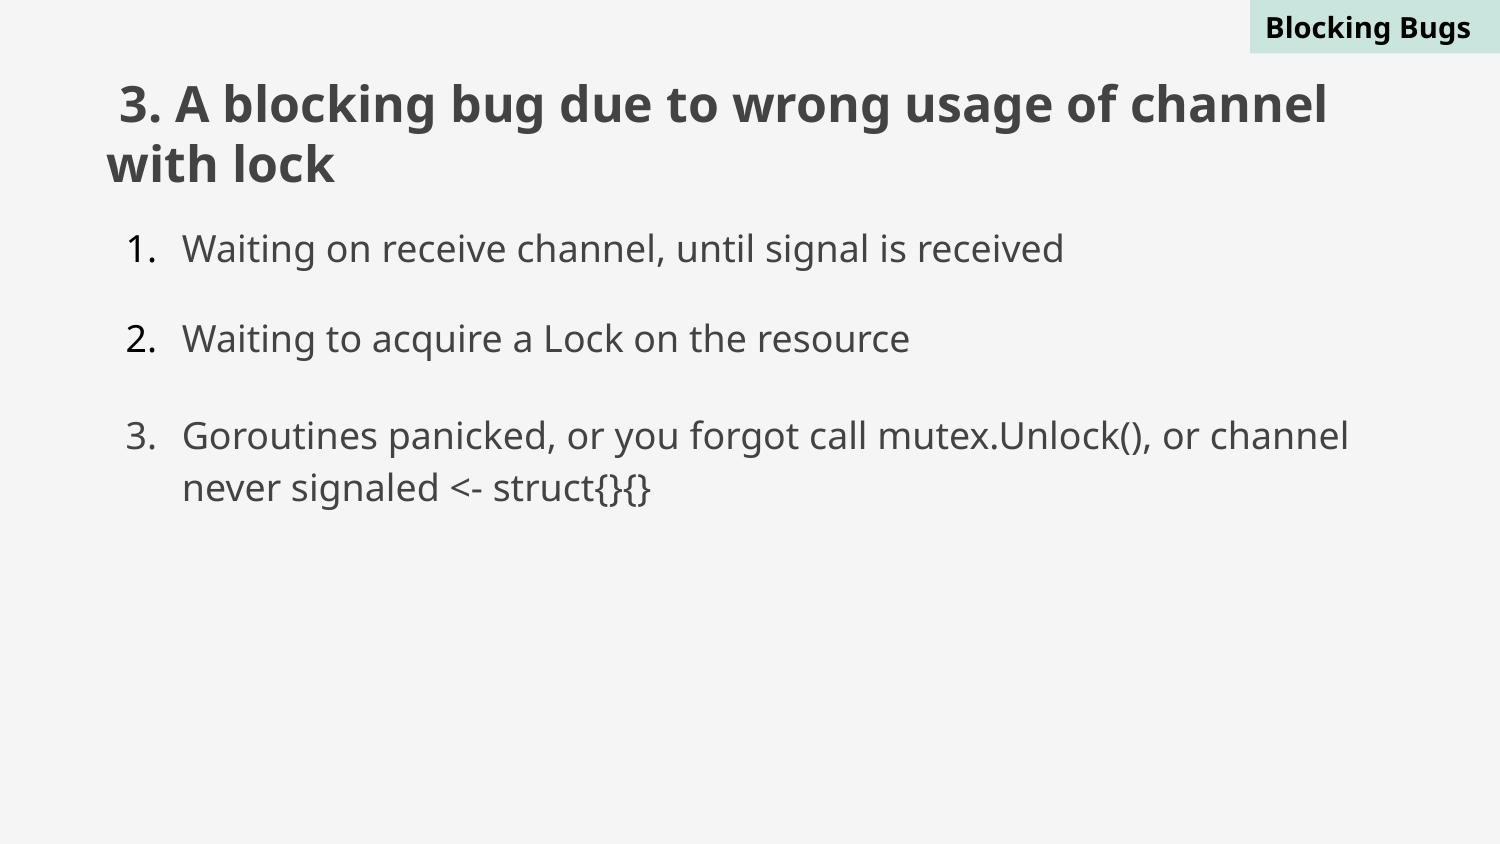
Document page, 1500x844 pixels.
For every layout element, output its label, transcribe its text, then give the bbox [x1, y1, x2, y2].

text_box Waiting on receive channel, until signal is received Waiting to acquire a Lock on the resource Goroutines panicked, or you forgot call mutex.Unlock(), or channel never signaled <- struct{}{} [91, 210, 1416, 724]
text_box 3. A blocking bug due to wrong usage of channel with lock [91, 56, 1416, 147]
text_box Blocking Bugs [1250, 0, 1500, 54]
